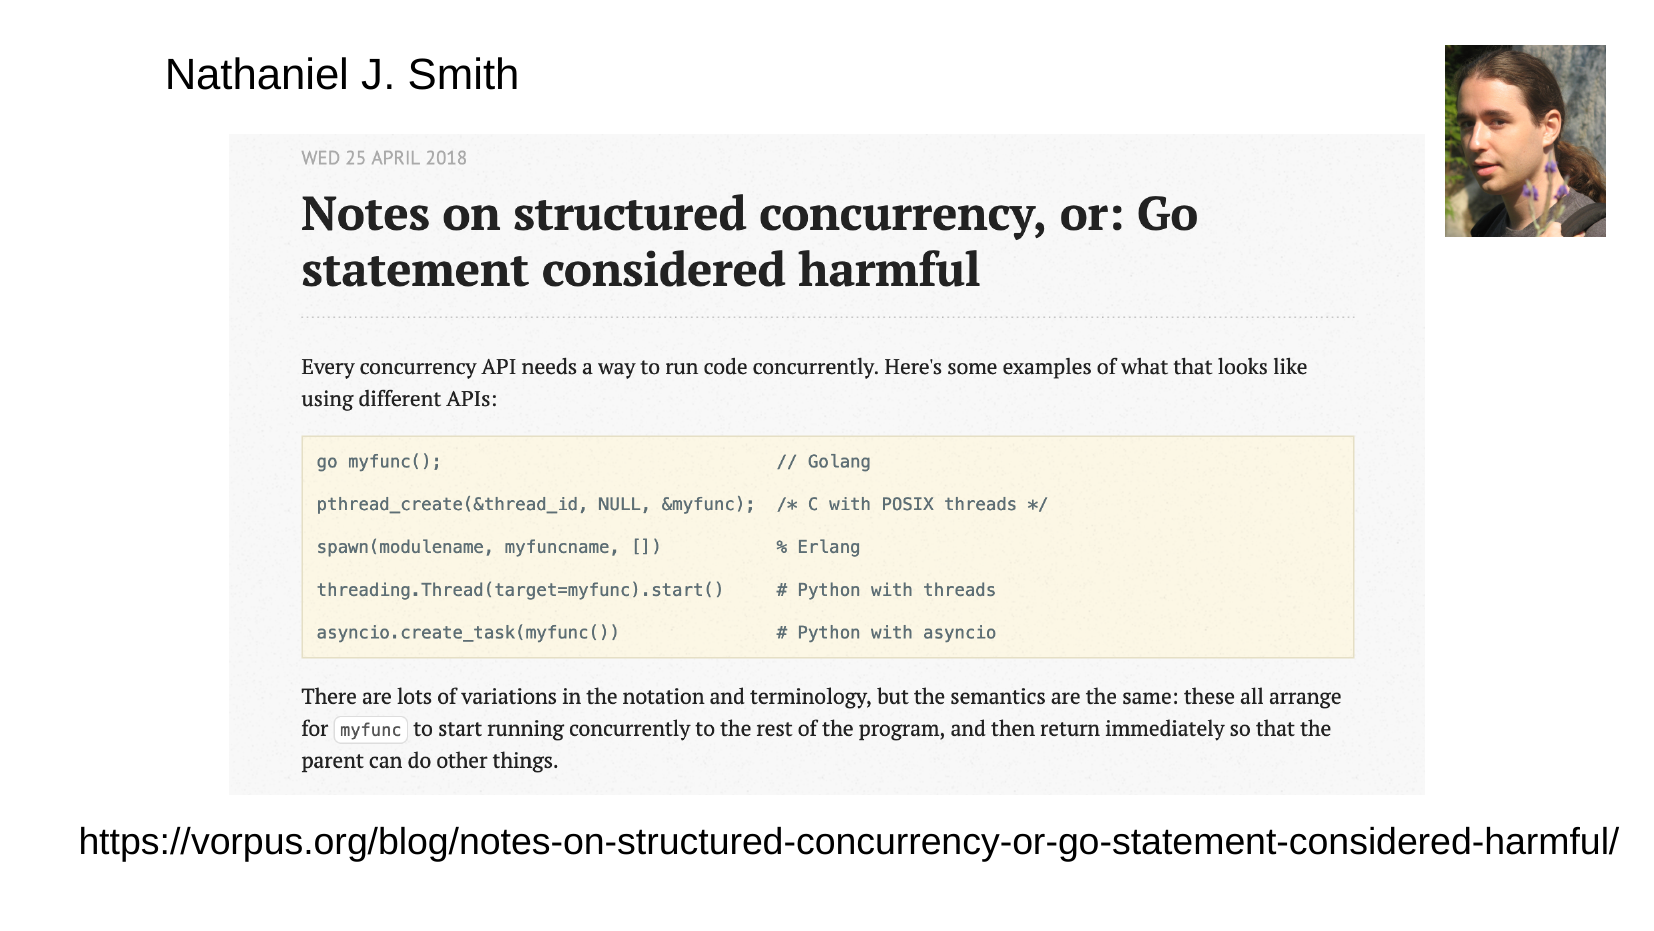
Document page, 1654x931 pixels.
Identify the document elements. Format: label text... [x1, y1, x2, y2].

text_box Nathaniel J. Smith [150, 42, 535, 106]
text_box https://vorpus.org/blog/notes-on-structured-concurrency-or-go-statement-considered-harmful/ [63, 813, 1636, 871]
picture [1445, 45, 1606, 237]
picture [229, 134, 1425, 796]
